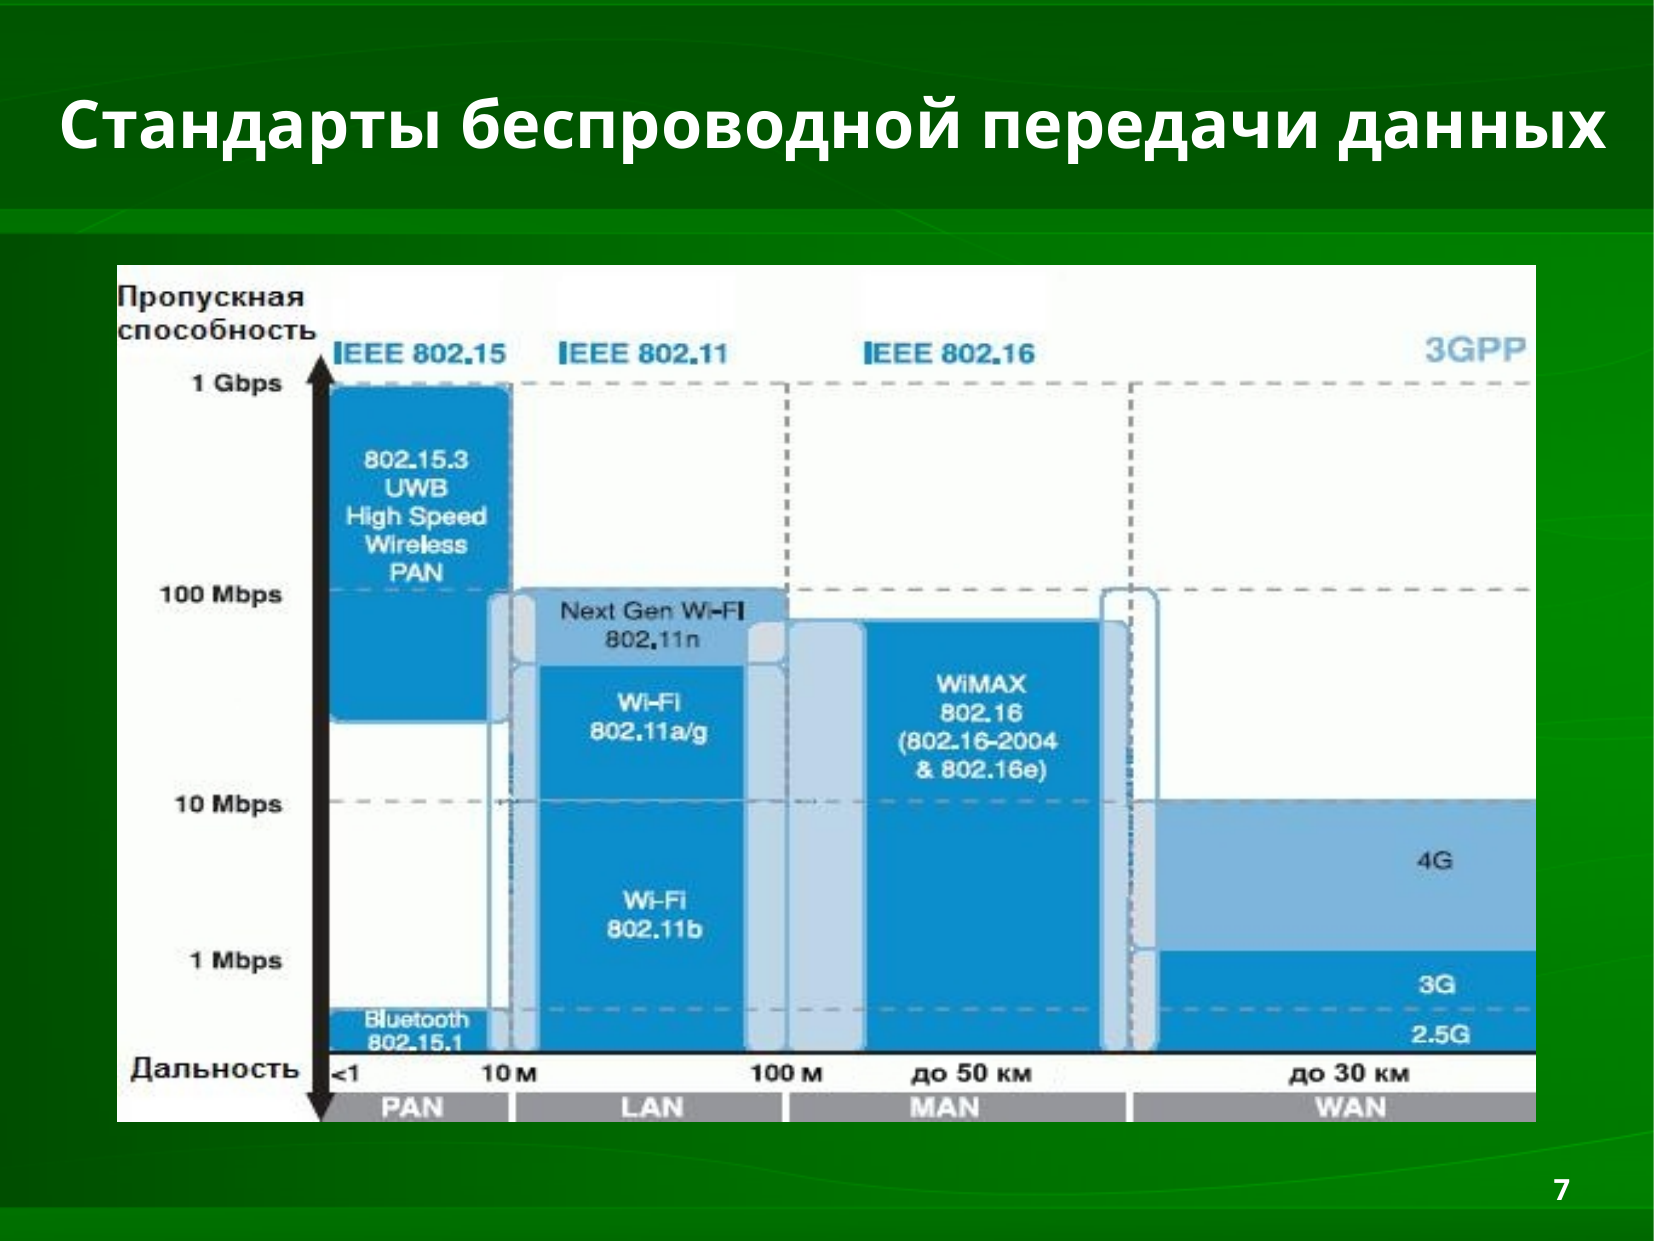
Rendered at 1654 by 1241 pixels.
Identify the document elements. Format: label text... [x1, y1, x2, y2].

title Стандарты беспроводной передачи данных [23, 8, 1625, 237]
picture [0, 0, 1654, 1241]
